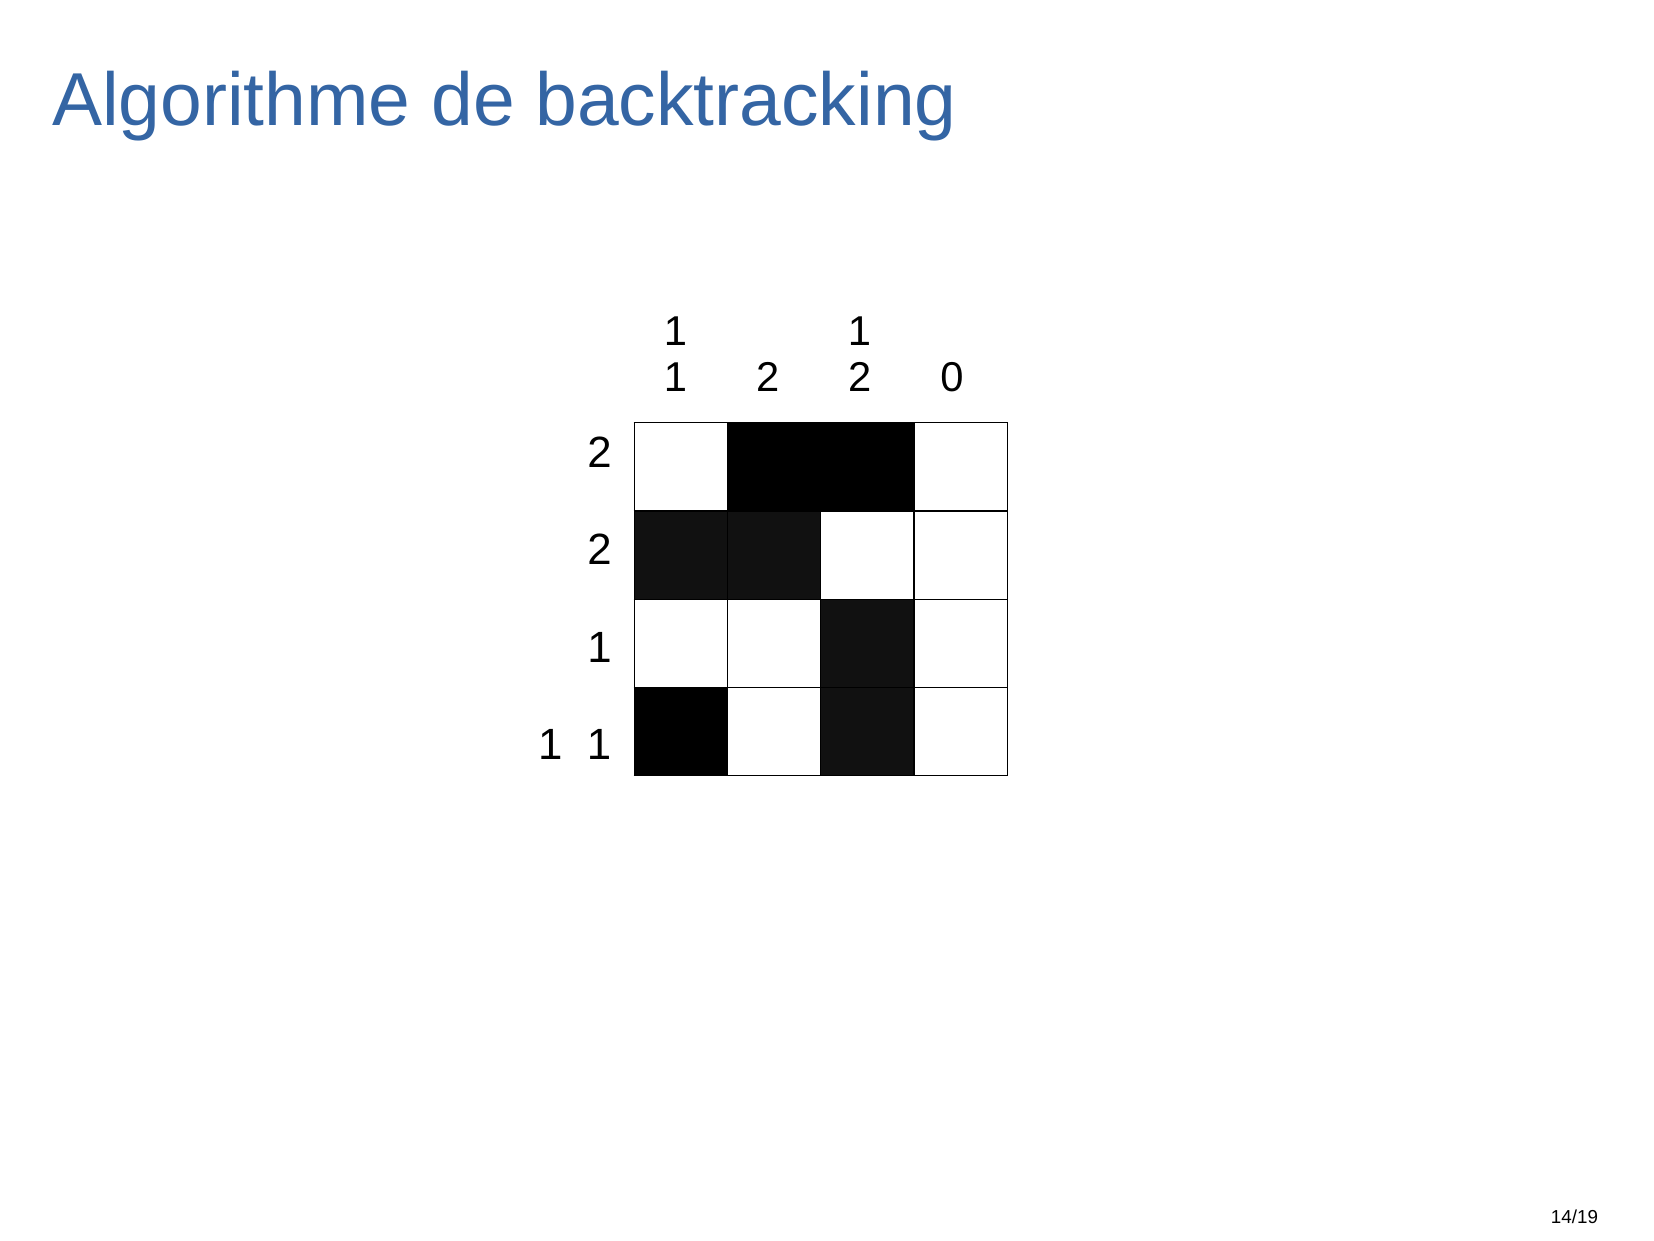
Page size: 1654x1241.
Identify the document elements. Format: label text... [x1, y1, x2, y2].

table_cell [728, 512, 820, 599]
table_cell [915, 688, 1007, 775]
table_cell [915, 512, 1007, 599]
table_cell [821, 688, 913, 775]
table_header [821, 423, 913, 510]
table_cell [635, 688, 727, 775]
table_cell [635, 512, 727, 599]
table_cell [915, 600, 1007, 687]
table_cell [728, 600, 820, 687]
table_cell [635, 600, 727, 687]
text_box 1 1 1 2 2 0 [637, 300, 992, 408]
table_cell [821, 600, 913, 687]
table_header [728, 423, 820, 510]
table_cell [821, 512, 913, 599]
table_cell [728, 688, 820, 775]
text_box Algorithme de backtracking [37, 50, 976, 151]
text_box 2 2 1 1 1 [523, 420, 633, 826]
table_header [915, 423, 1007, 510]
table_header [635, 423, 727, 510]
text_box 14/19 [1536, 1198, 1613, 1235]
